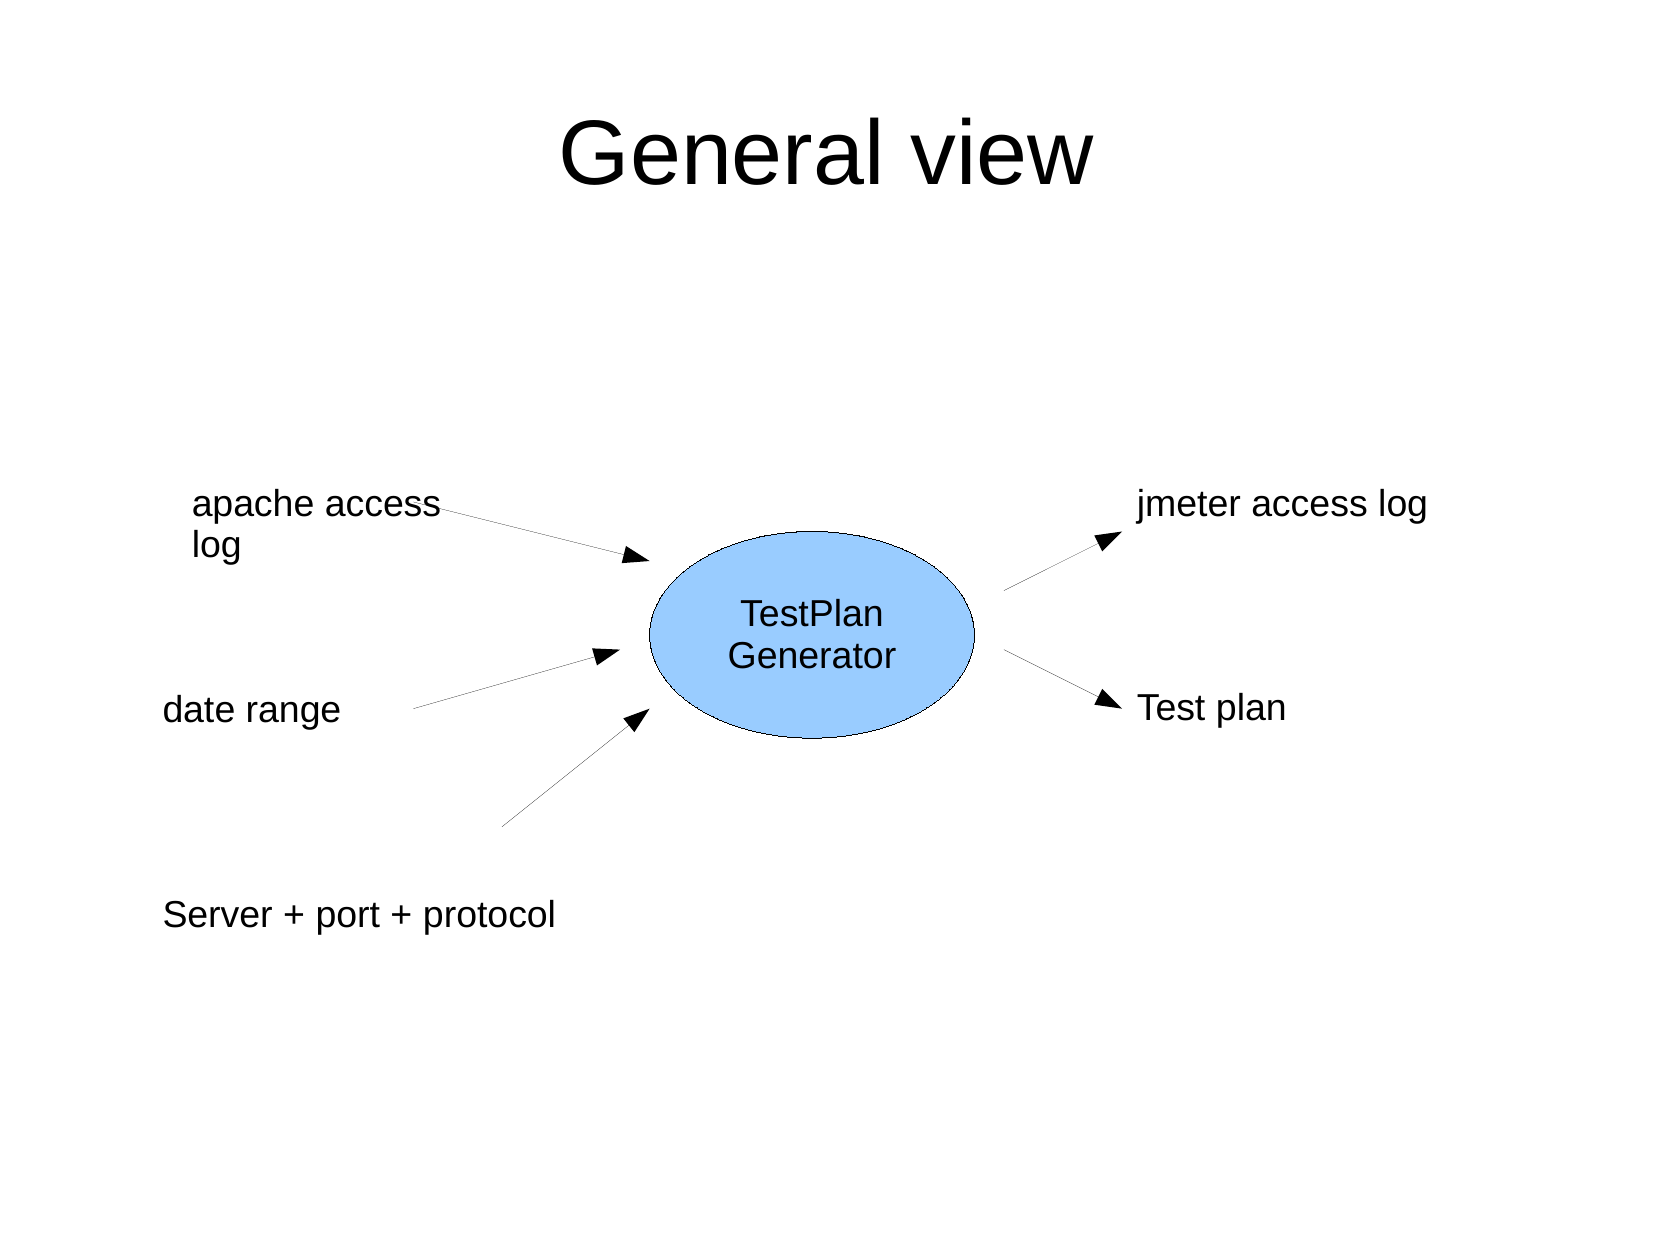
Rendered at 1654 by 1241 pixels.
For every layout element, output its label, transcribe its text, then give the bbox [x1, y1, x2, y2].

text_box TestPlan Generator [649, 531, 975, 739]
text_box Server + port + protocol [147, 885, 621, 943]
text_box jmeter access log [1122, 474, 1477, 532]
text_box date range [147, 681, 443, 739]
text_box Test plan [1122, 679, 1418, 737]
title General view [82, 56, 1571, 250]
text_box apache access log [177, 474, 473, 574]
